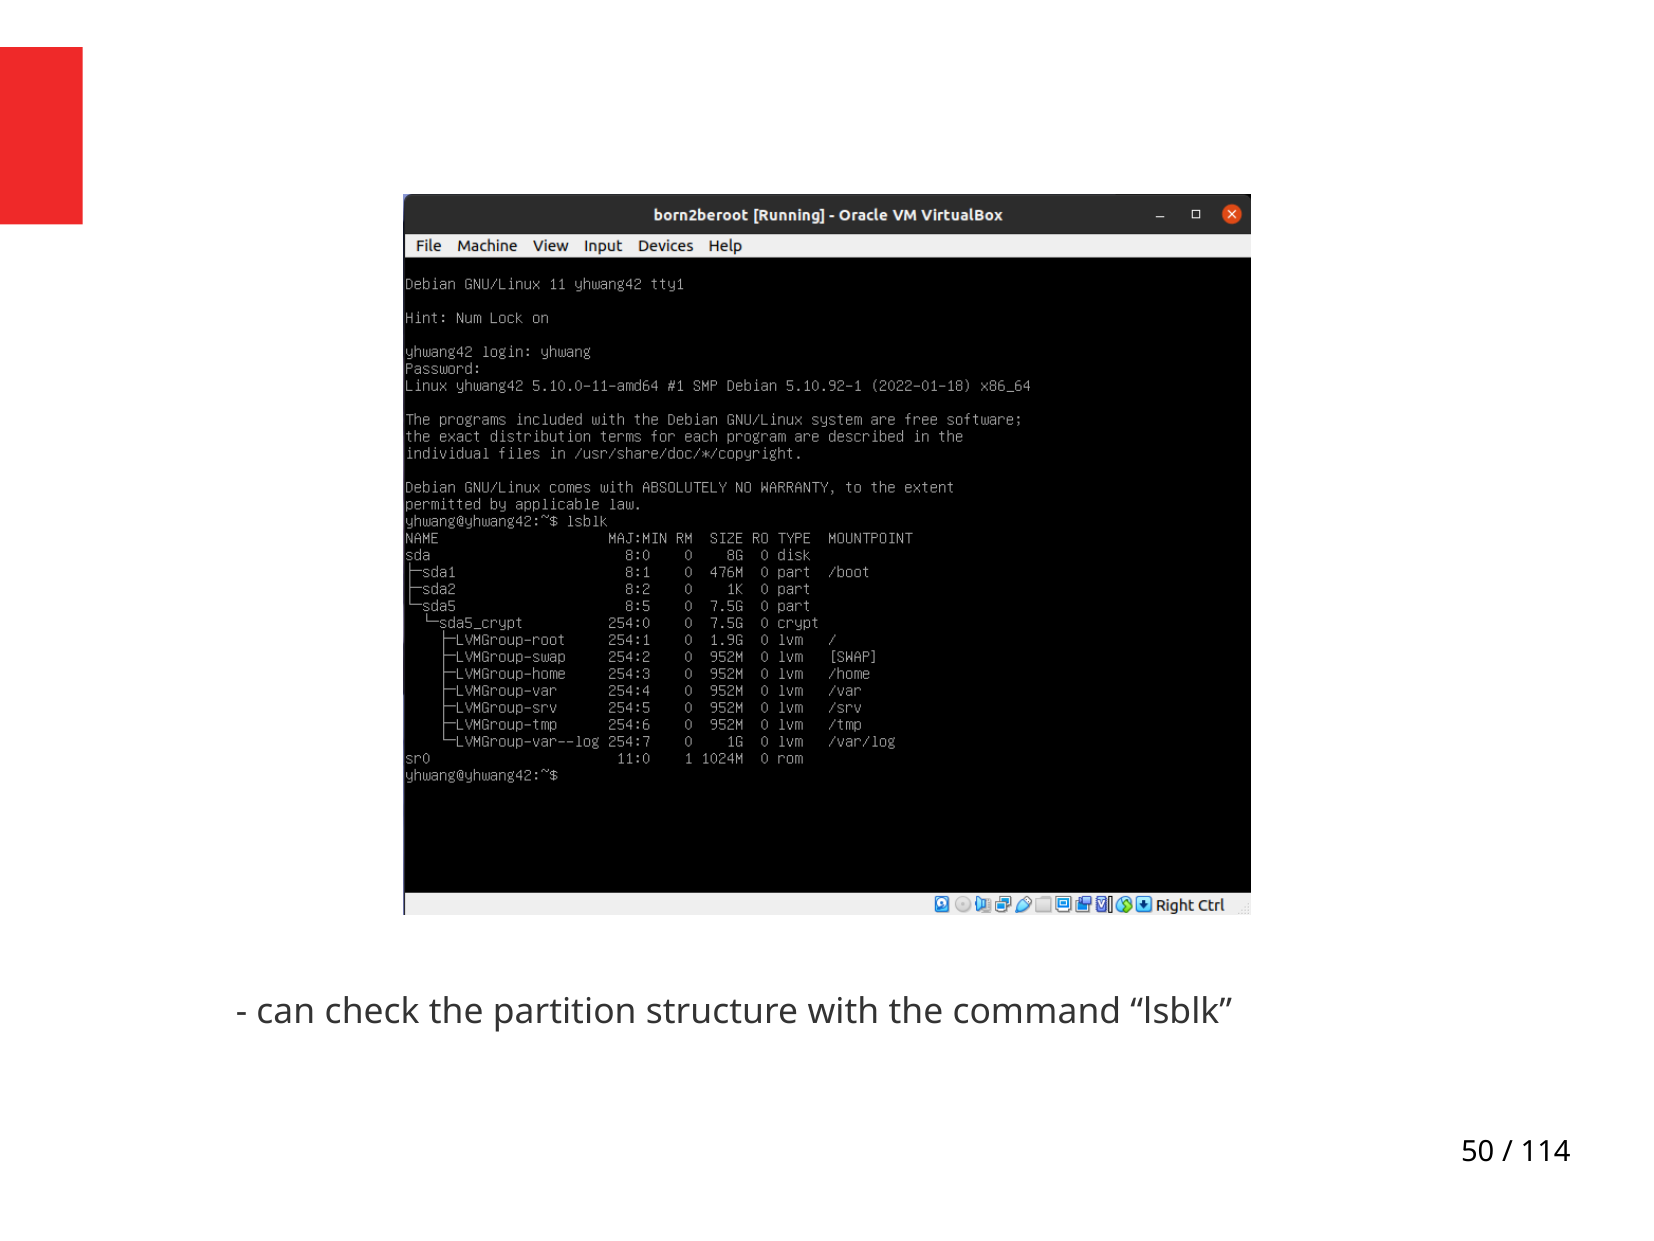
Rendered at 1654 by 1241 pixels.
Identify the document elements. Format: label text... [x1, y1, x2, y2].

list - can check the partition structure with the command “lsblk” [165, 986, 1472, 1135]
picture [403, 194, 1251, 915]
